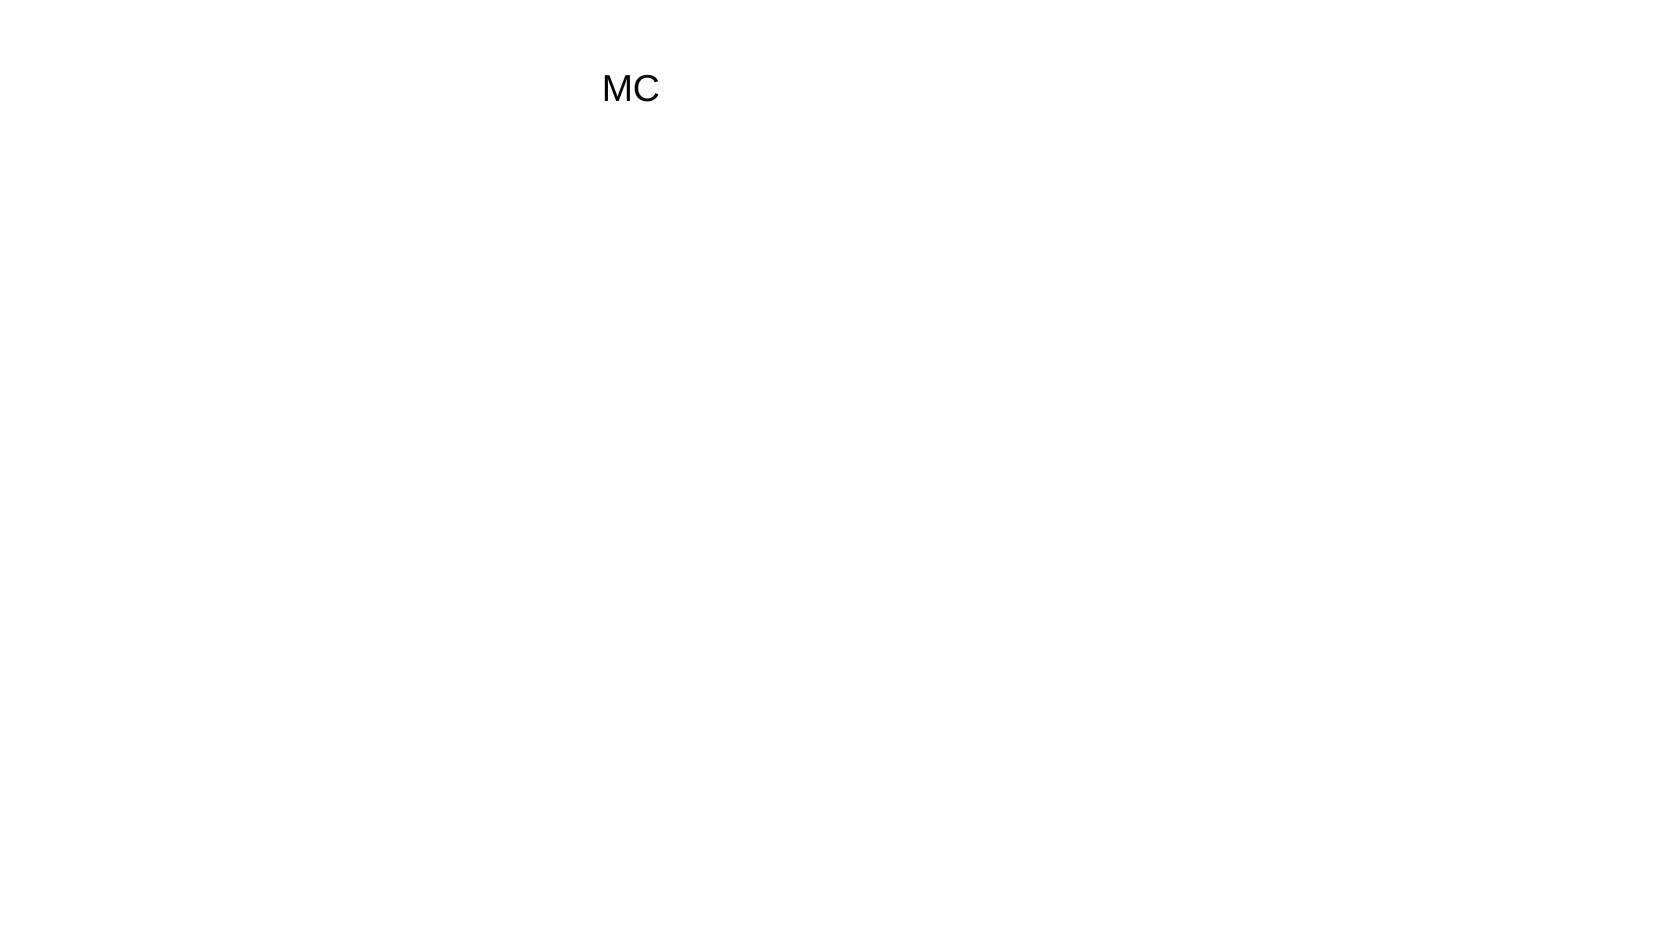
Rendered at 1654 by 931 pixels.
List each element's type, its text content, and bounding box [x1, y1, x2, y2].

text_box MC [587, 59, 676, 117]
